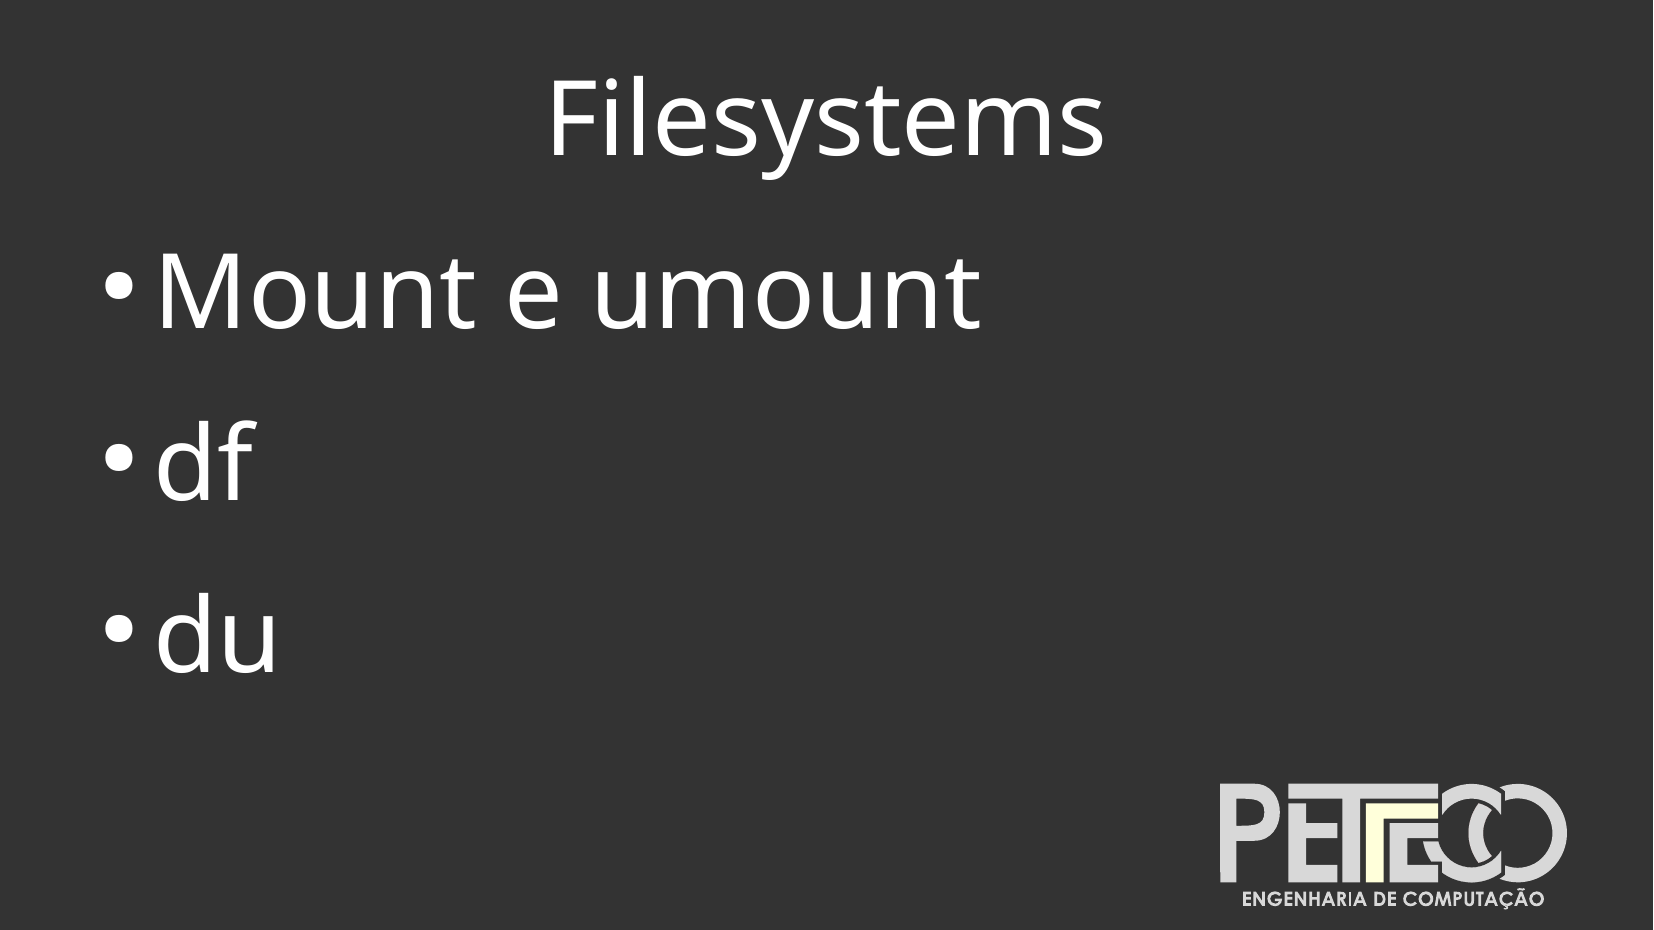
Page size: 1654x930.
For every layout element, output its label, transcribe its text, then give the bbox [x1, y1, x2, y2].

list Mount e umount df du [82, 217, 1571, 757]
title Filesystems [82, 37, 1571, 193]
